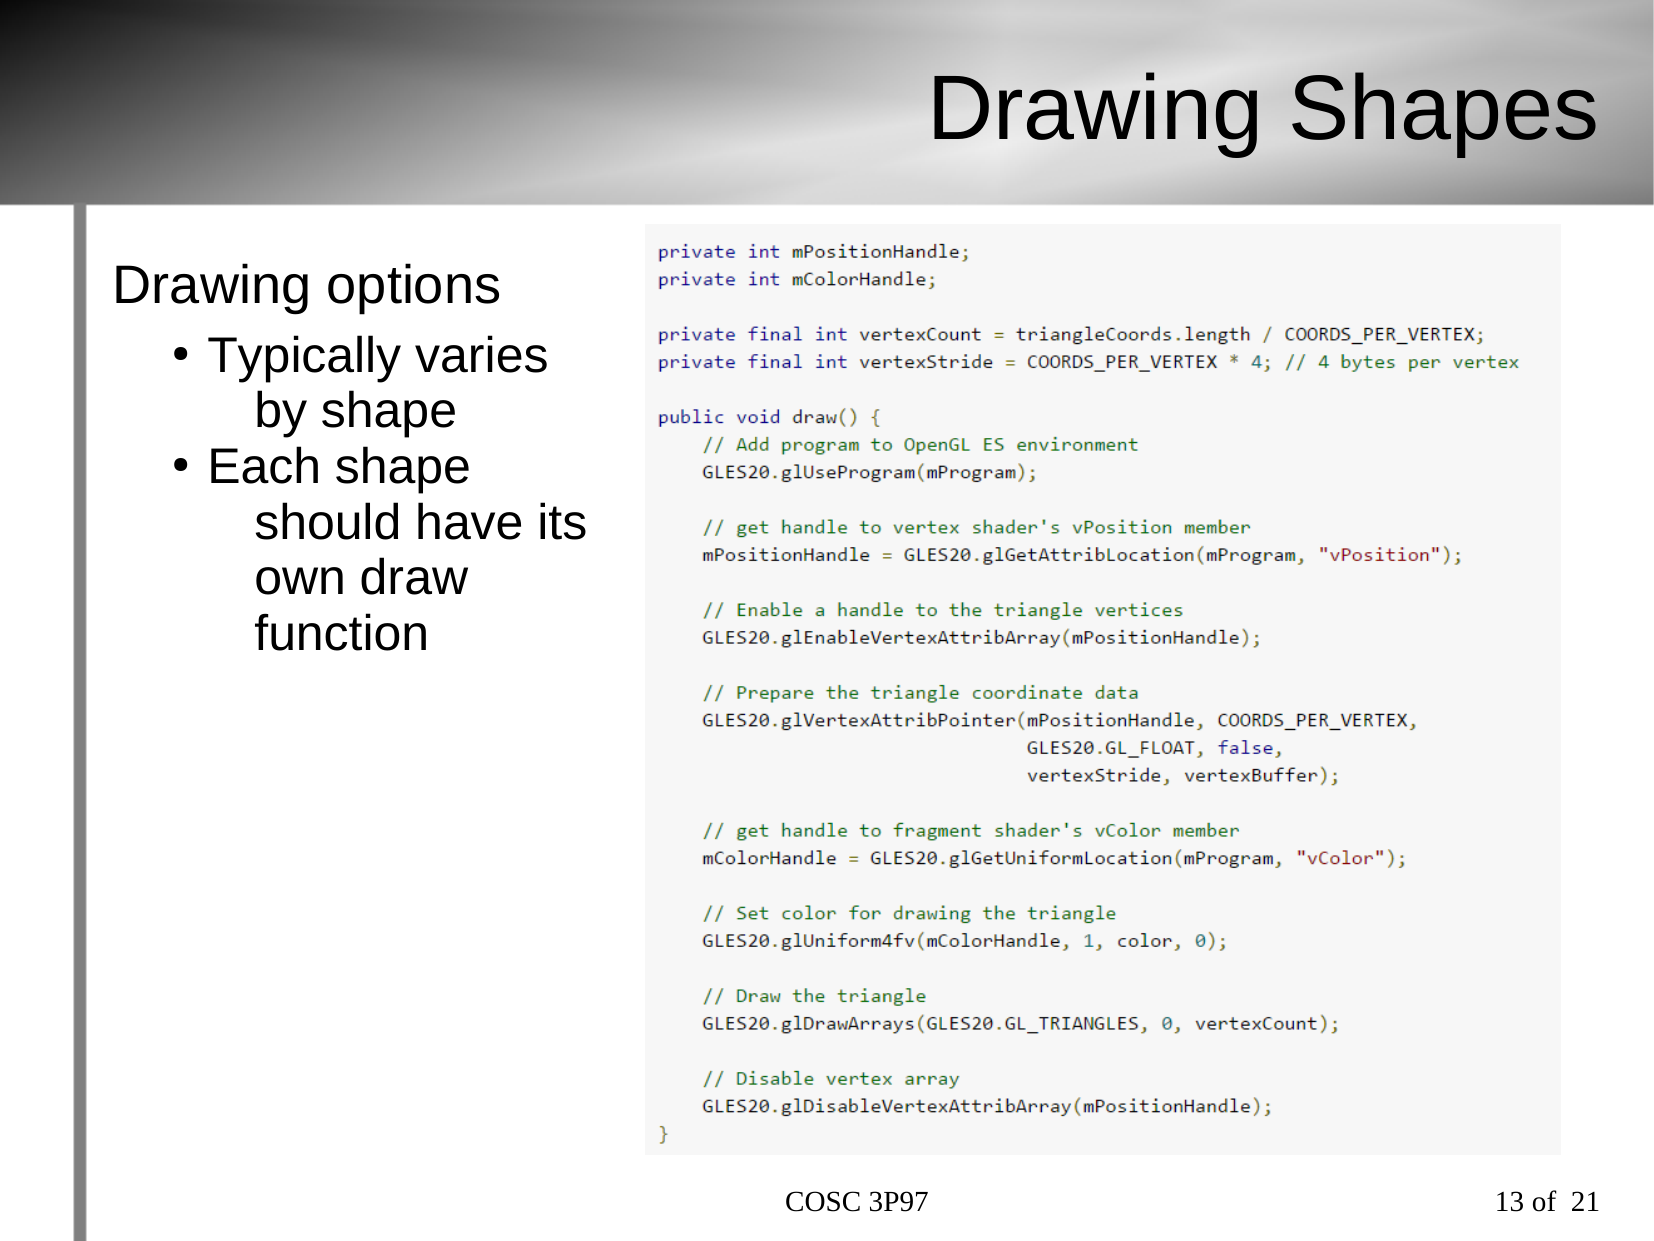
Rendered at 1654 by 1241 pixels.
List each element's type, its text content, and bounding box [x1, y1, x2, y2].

list Drawing options Typically varies by shape Each shape should have its own draw function [41, 255, 601, 662]
title Drawing Shapes [112, 13, 1601, 201]
picture [0, 0, 1654, 1241]
